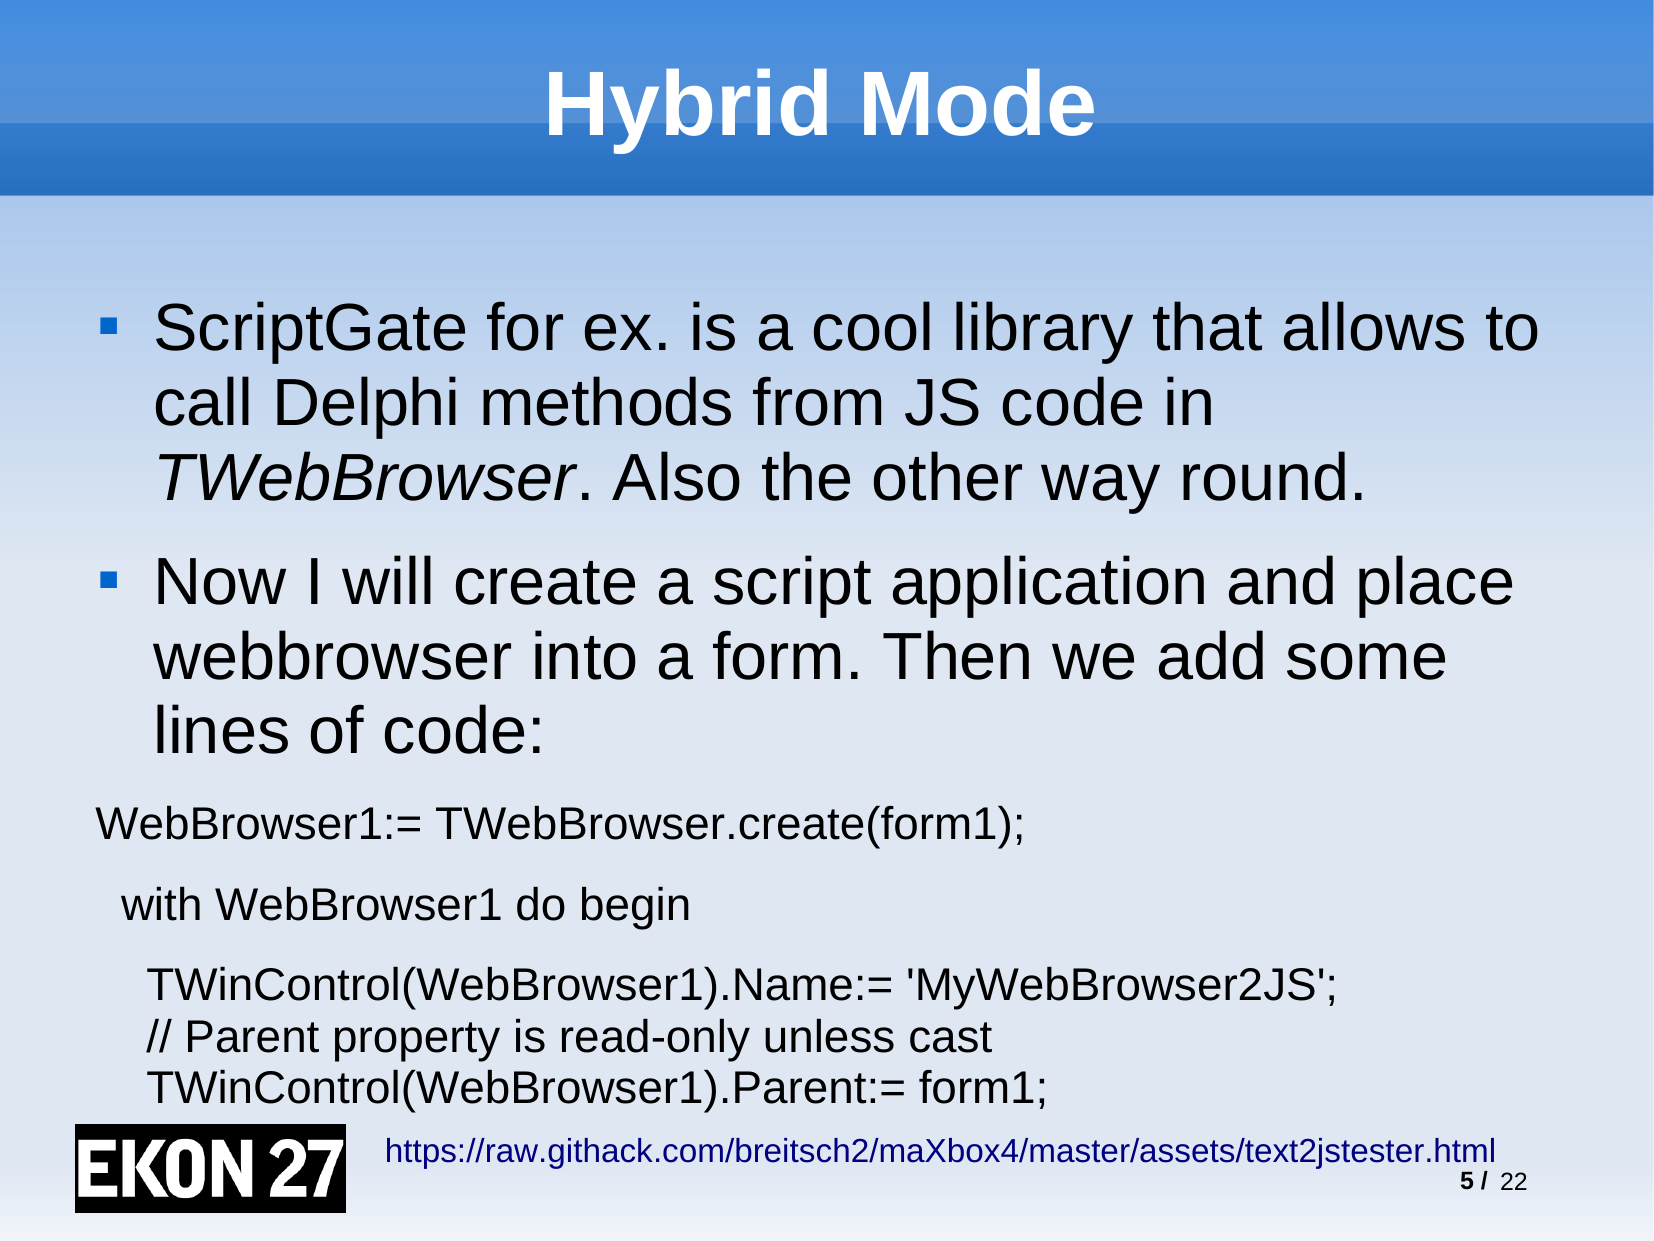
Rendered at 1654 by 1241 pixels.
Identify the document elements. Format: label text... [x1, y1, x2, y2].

title Hybrid Mode [76, 7, 1565, 200]
picture [0, 0, 1654, 1241]
text_box https://raw.githack.com/breitsch2/maXbox4/master/assets/text2jstester.html [370, 1125, 1538, 1182]
list ScriptGate for ex. is a cool library that allows to call Delphi methods from JS code in TWebBrowser. Also the other way round. Now I will create a script application and place webbrowser into a form. Then we add some lines of code: WebBrowser1:= TWebBrowser.create(form1); with WebBrowser1 do begin TWinControl(WebBrowser1).Name:= 'MyWebBrowser2JS'; // Parent property is read-only unless cast TWinControl(WebBrowser1).Parent:= form1; [82, 290, 1571, 1113]
